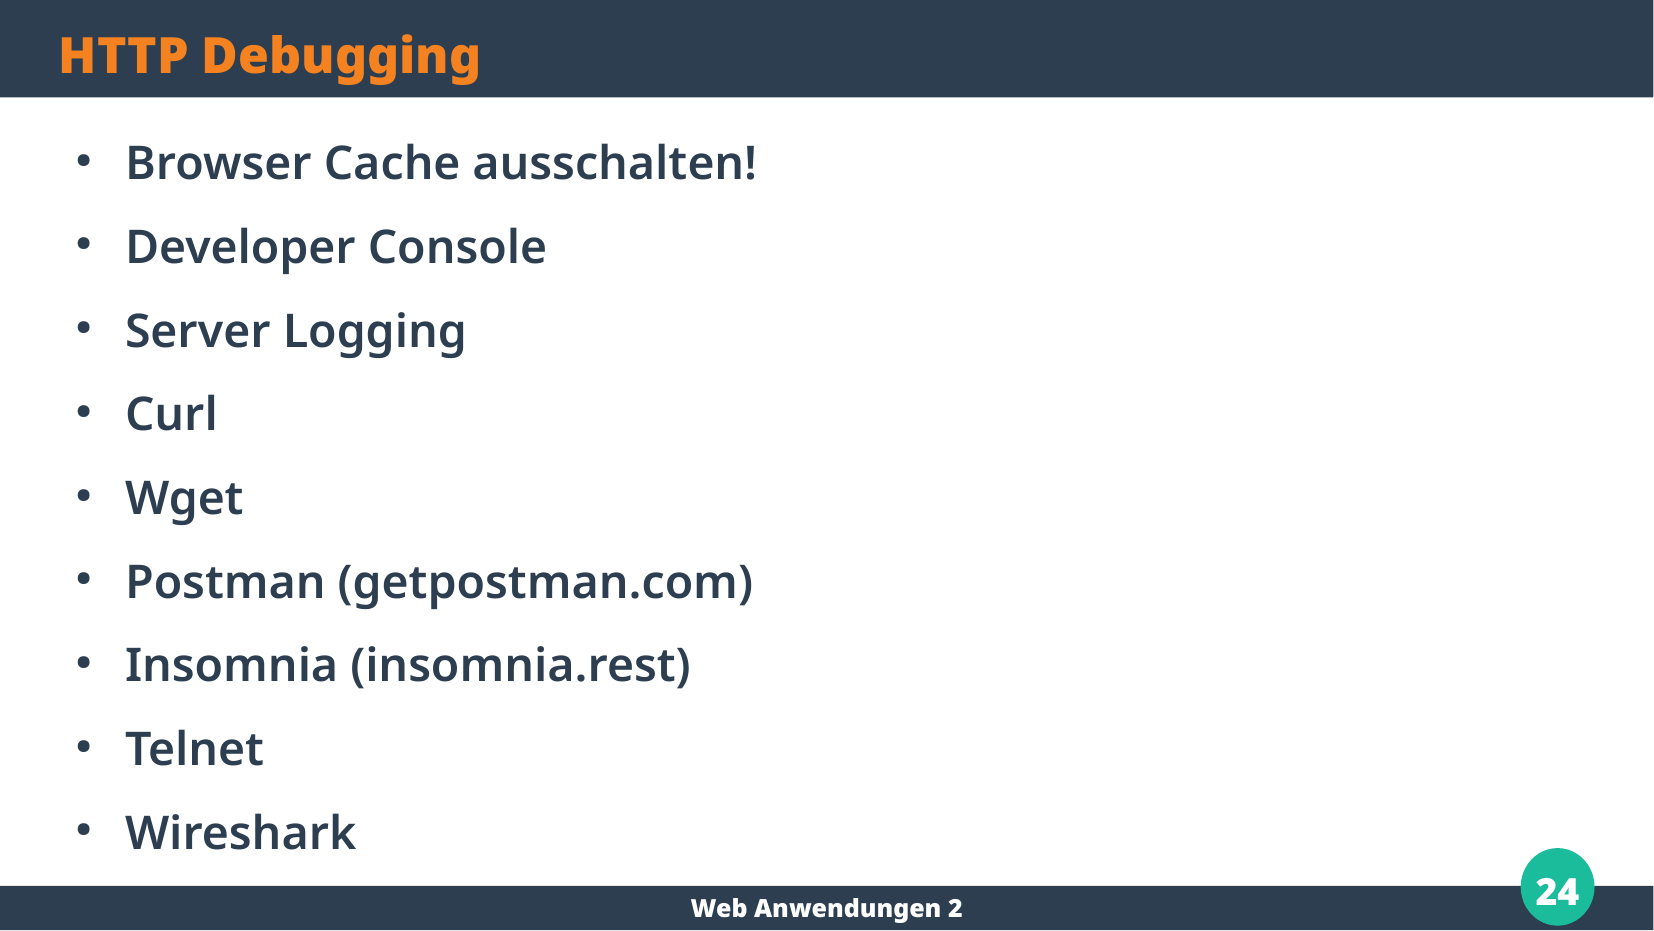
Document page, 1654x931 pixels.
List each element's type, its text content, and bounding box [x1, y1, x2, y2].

title HTTP Debugging [59, 8, 1595, 89]
list Browser Cache ausschalten! Developer Console Server Logging Curl Wget Postman (getpostman.com) Insomnia (insomnia.rest) Telnet Wireshark [59, 129, 1595, 864]
